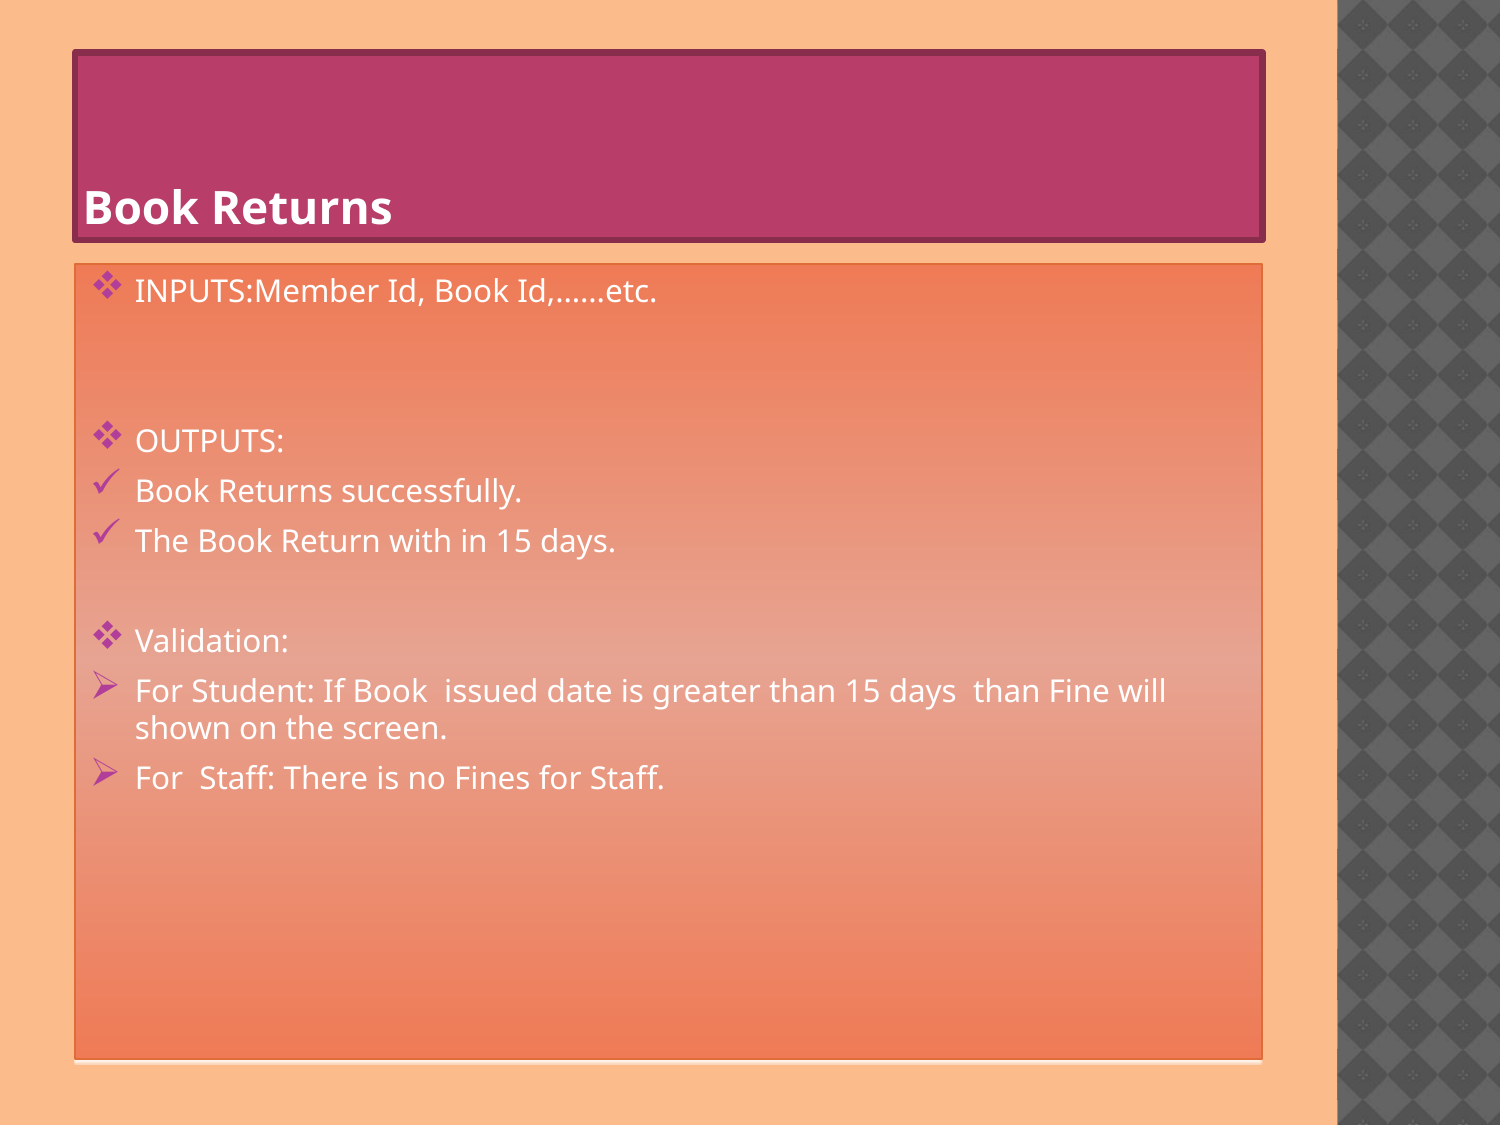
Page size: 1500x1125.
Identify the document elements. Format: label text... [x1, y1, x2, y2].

picture [1337, 0, 1500, 1125]
title Book Returns [75, 52, 1263, 240]
list INPUTS:Member Id, Book Id,……etc. OUTPUTS: Book Returns successfully. The Book Return with in 15 days. Validation: For Student: If Book issued date is greater than 15 days than Fine will shown on the screen. For Staff: There is no Fines for Staff. [75, 264, 1263, 1059]
